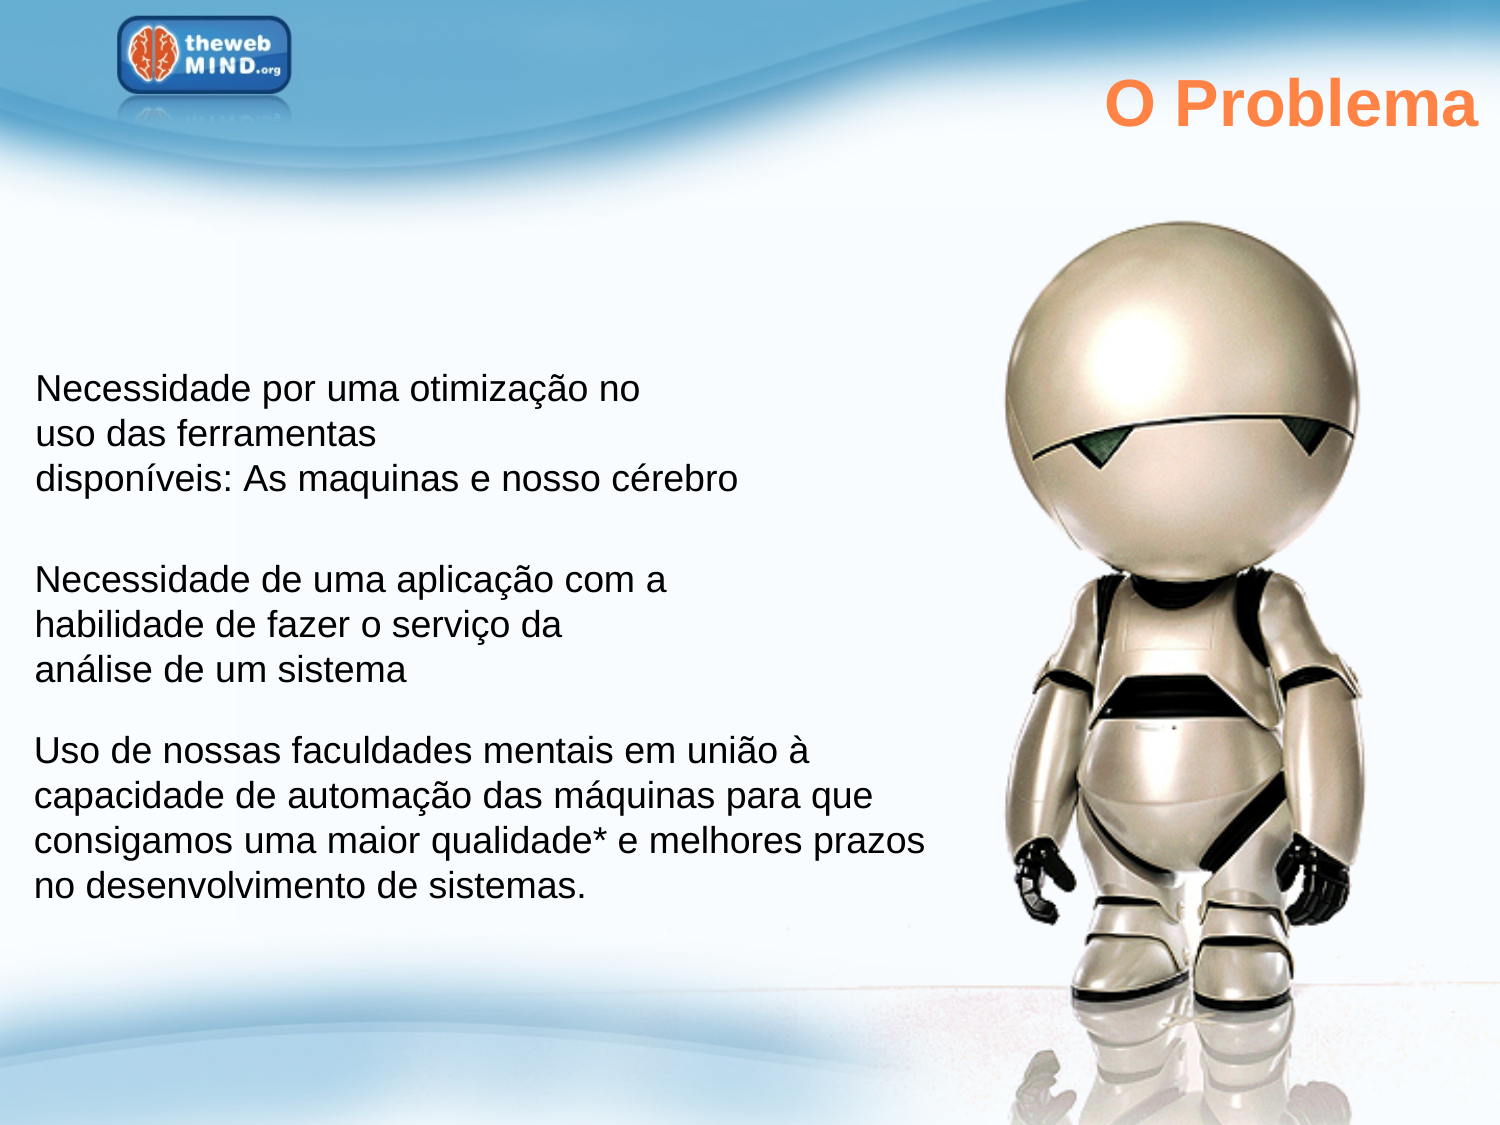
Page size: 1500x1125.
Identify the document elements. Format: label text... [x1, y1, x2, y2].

text_box Necessidade de uma aplicação com a habilidade de fazer o serviço da análise de um sistema [19, 547, 682, 698]
text_box O Problema [1089, 51, 1494, 148]
text_box Uso de nossas faculdades mentais em união à capacidade de automação das máquinas para que consigamos uma maior qualidade* e melhores prazos no desenvolvimento de sistemas. [19, 718, 941, 914]
picture [0, 0, 1500, 1125]
text_box Necessidade por uma otimização no uso das ferramentas disponíveis: As maquinas e nosso cérebro [20, 356, 754, 506]
